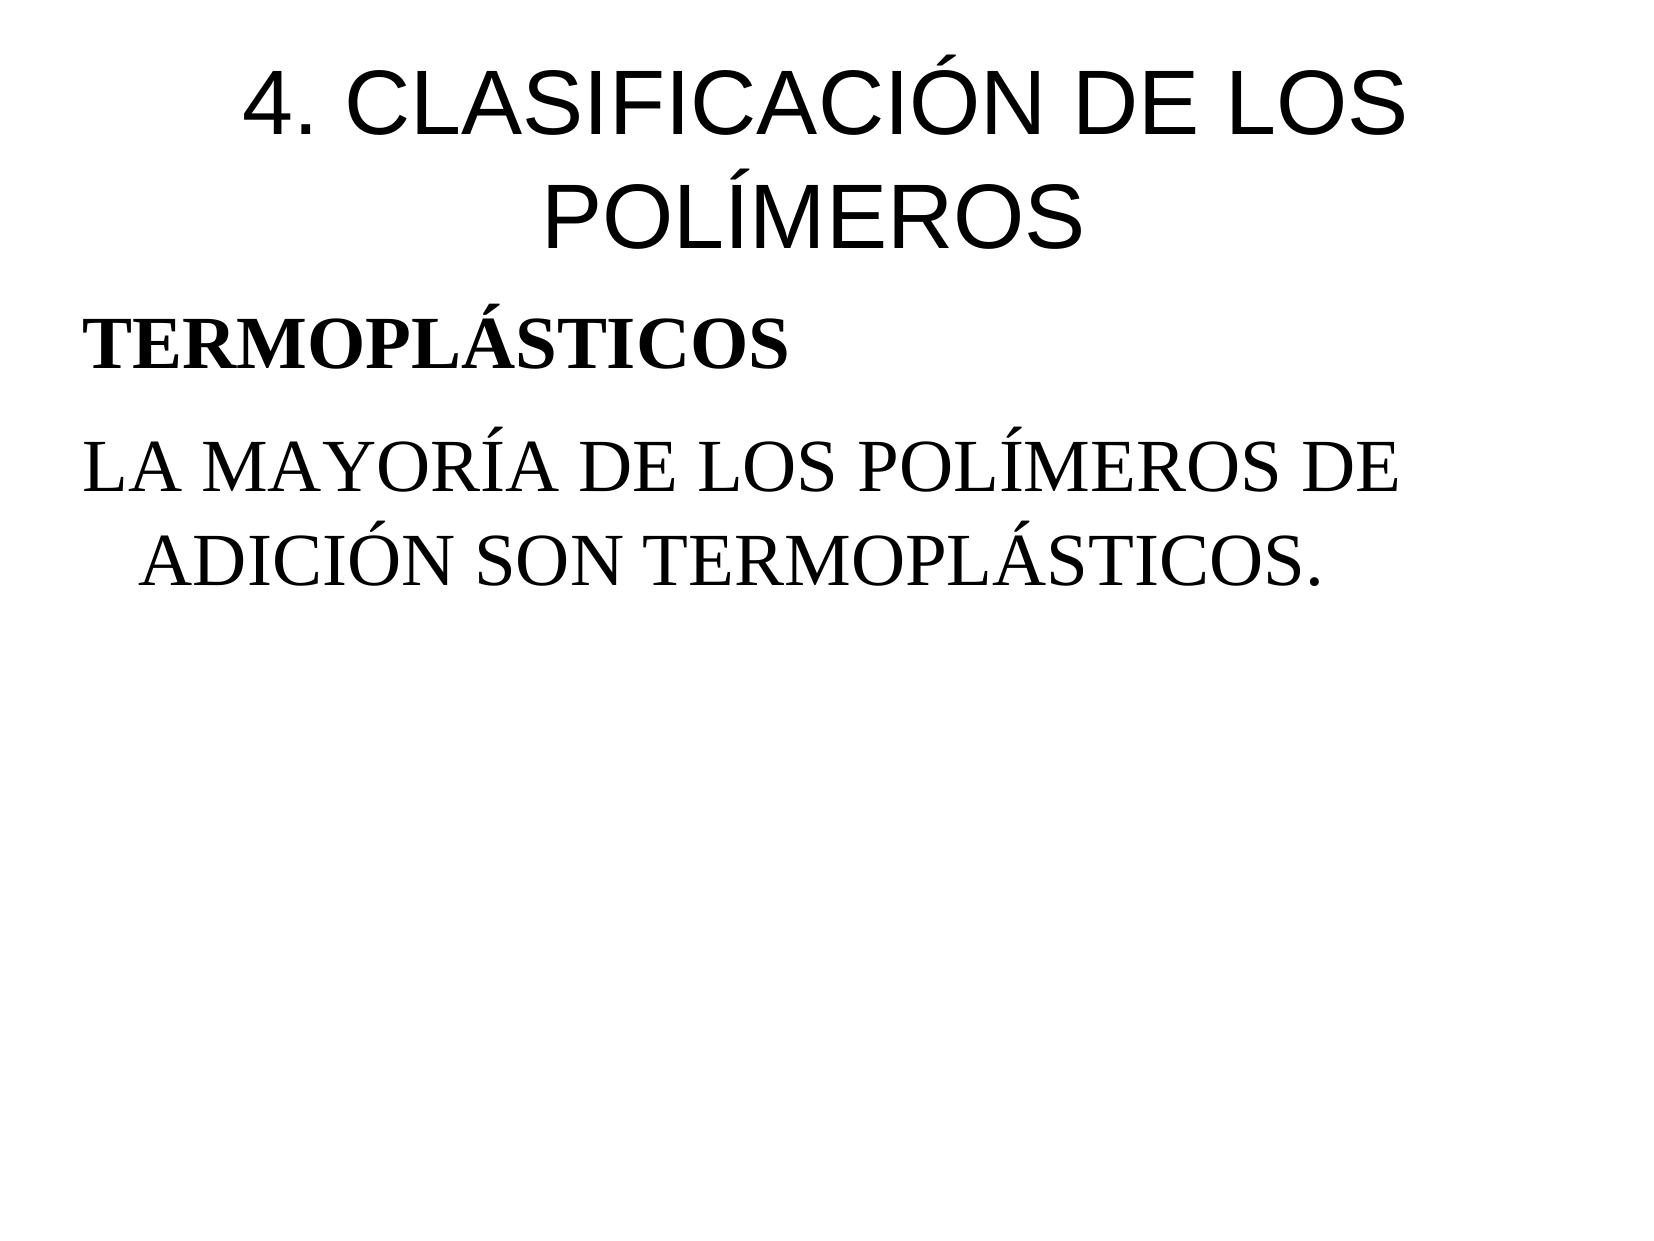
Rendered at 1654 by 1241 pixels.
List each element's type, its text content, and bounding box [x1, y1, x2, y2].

list TERMOPLÁSTICOS LA MAYORÍA DE LOS POLÍMEROS DE ADICIÓN SON TERMOPLÁSTICOS. [82, 290, 1571, 1109]
title 4. CLASIFICACIÓN DE LOS POLÍMEROS [82, 38, 1571, 268]
